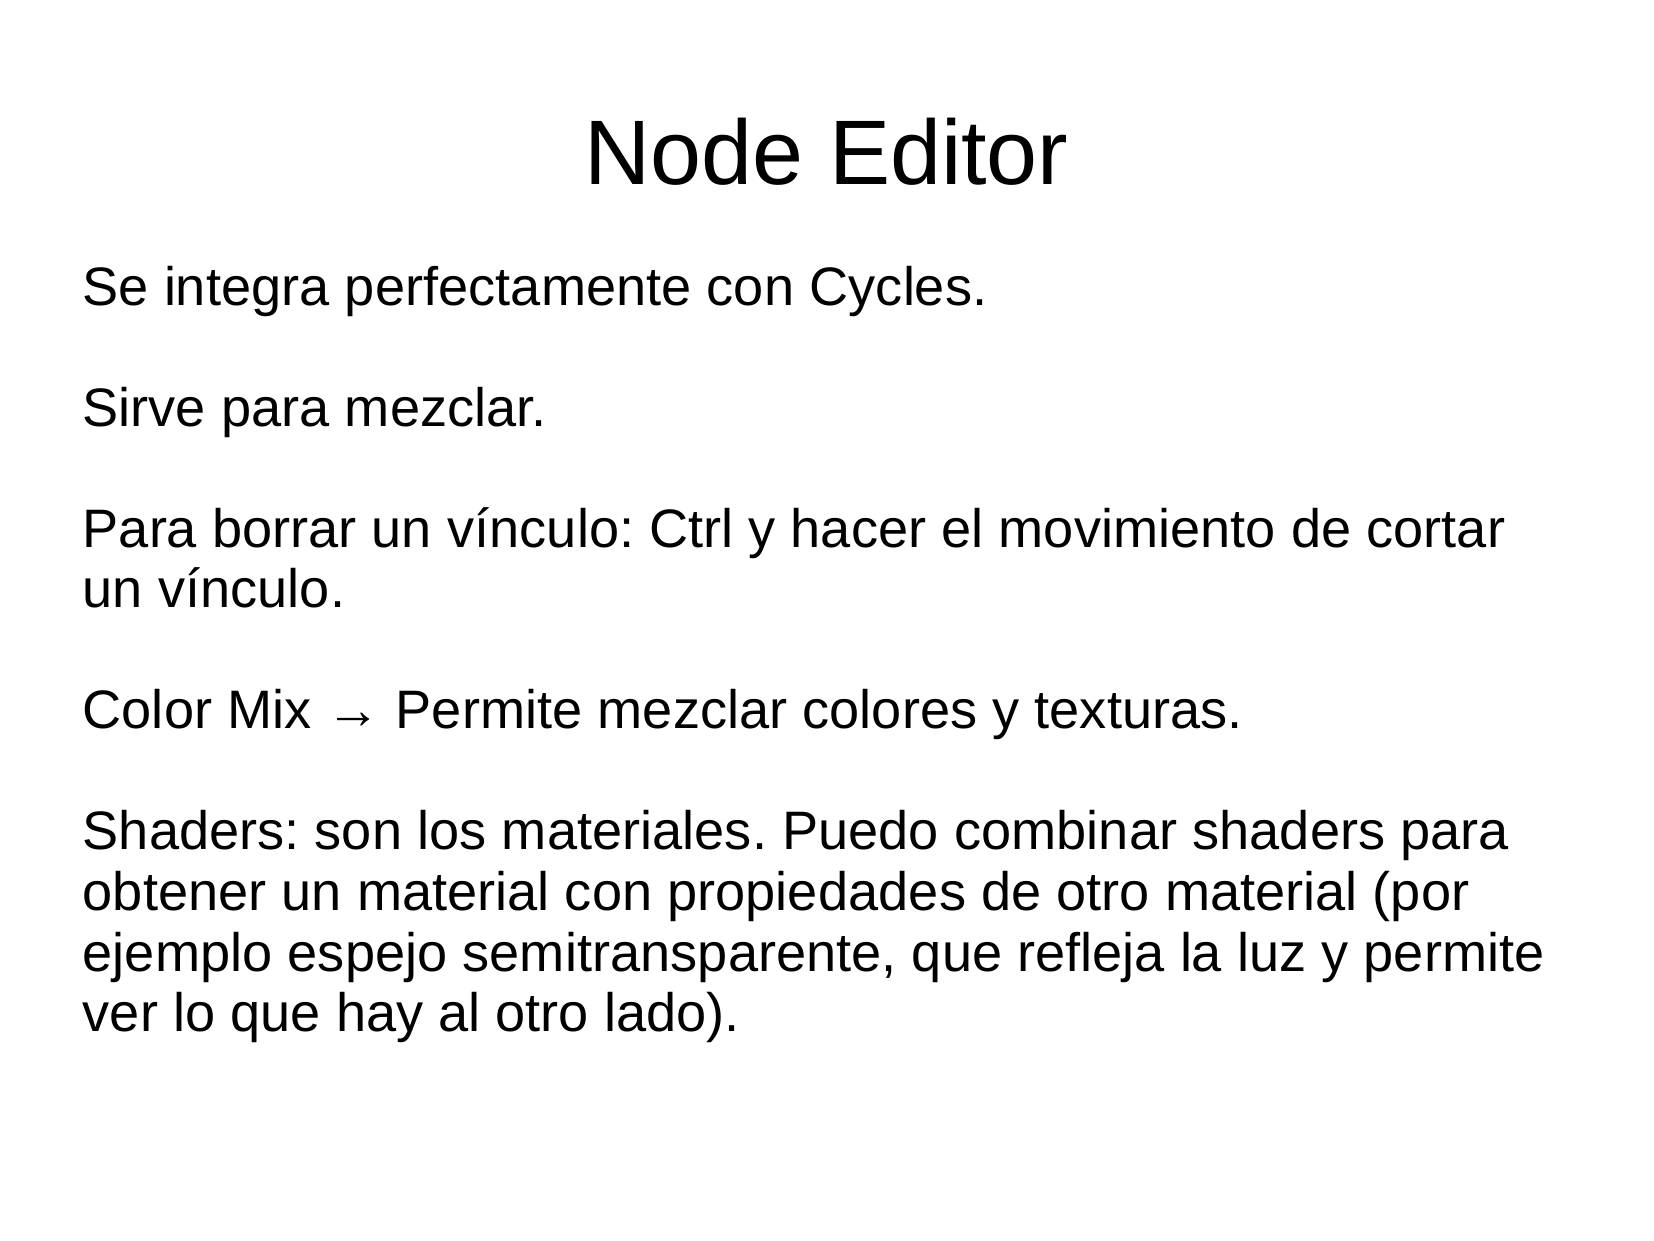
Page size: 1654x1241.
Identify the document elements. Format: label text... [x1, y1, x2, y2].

text_box Se integra perfectamente con Cycles. Sirve para mezclar. Para borrar un vínculo: Ctrl y hacer el movimiento de cortar un vínculo. Color Mix → Permite mezclar colores y texturas. Shaders: son los materiales. Puedo combinar shaders para obtener un material con propiedades de otro material (por ejemplo espejo semitransparente, que refleja la luz y permite ver lo que hay al otro lado). [82, 256, 1571, 1044]
title Node Editor [82, 49, 1571, 256]
